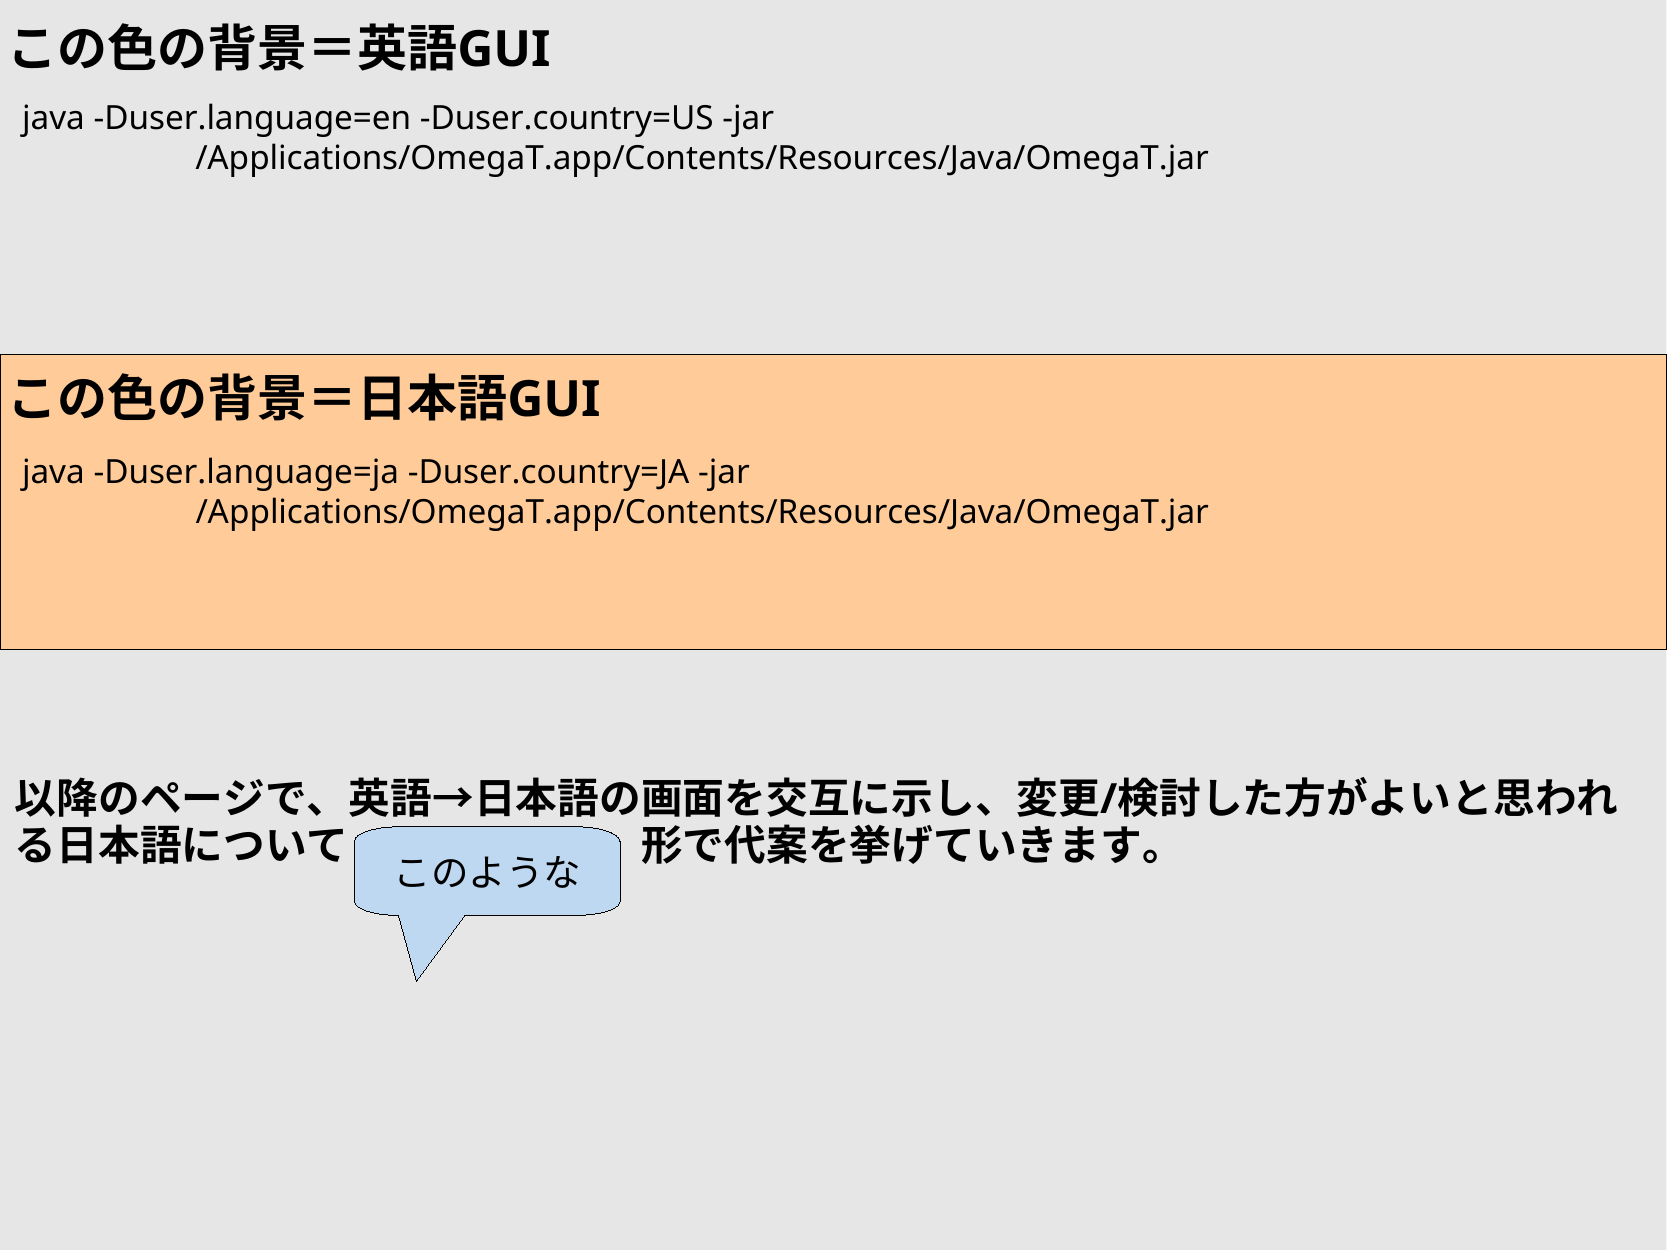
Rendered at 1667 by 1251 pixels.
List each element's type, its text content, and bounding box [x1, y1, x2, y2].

text_box このような [354, 826, 621, 982]
text_box 以降のページで、英語→日本語の画面を交互に示し、変更/検討した方がよいと思われる日本語について 形で代案を挙げていきます。 [0, 767, 1654, 1004]
text_box java -Duser.language=en -Duser.country=US -jar /Applications/OmegaT.app/Contents/Resources/Java/OmegaT.jar [7, 88, 1573, 184]
text_box この色の背景＝英語GUI [7, 16, 1028, 77]
text_box java -Duser.language=ja -Duser.country=JA -jar /Applications/OmegaT.app/Contents/Resources/Java/OmegaT.jar [7, 442, 1573, 538]
text_box この色の背景＝日本語GUI [7, 370, 1028, 429]
text_box [0, 354, 1667, 650]
